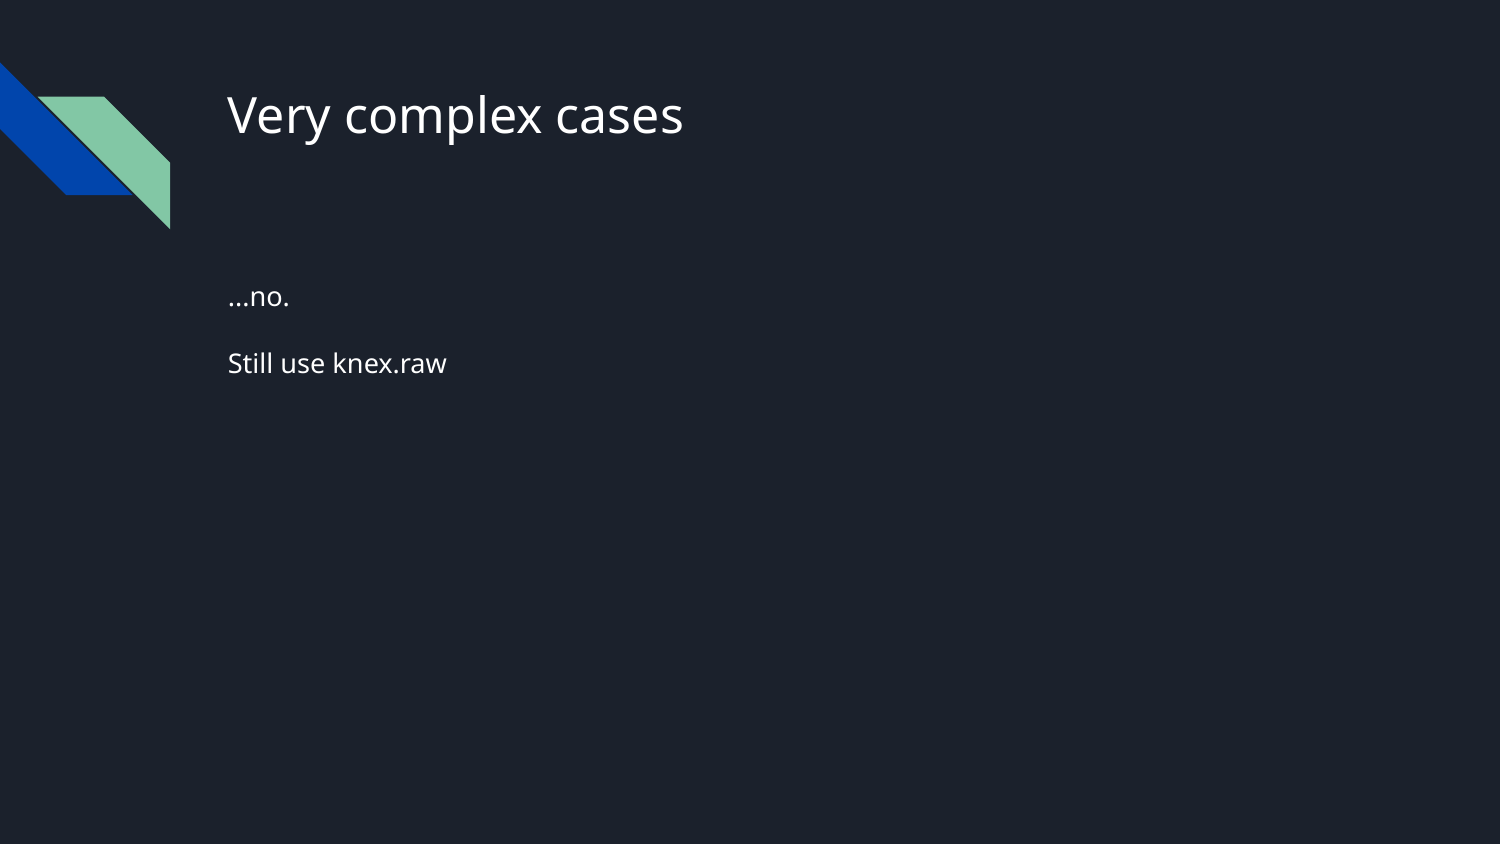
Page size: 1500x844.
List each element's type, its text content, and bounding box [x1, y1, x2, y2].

title Very complex cases [212, 64, 1368, 215]
list ...no. Still use knex.raw [212, 257, 1368, 735]
